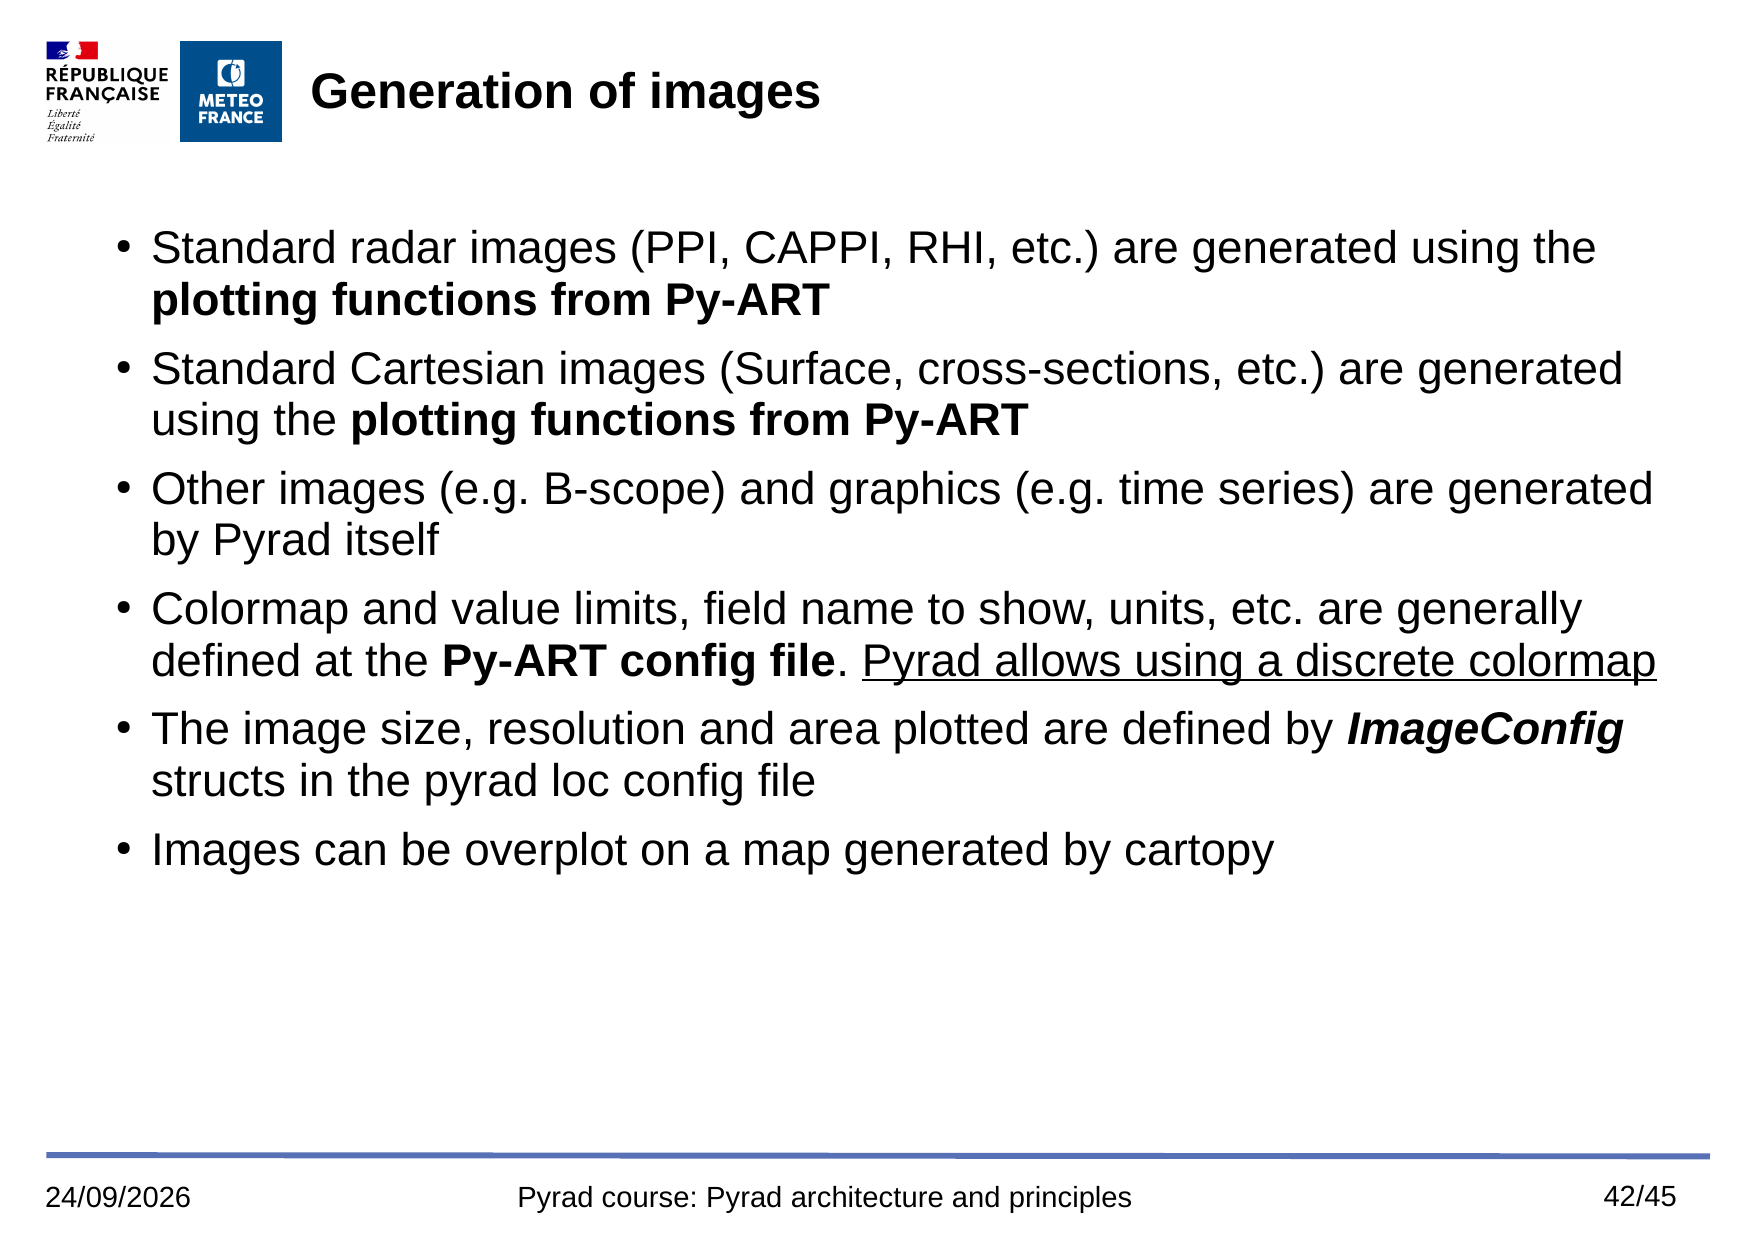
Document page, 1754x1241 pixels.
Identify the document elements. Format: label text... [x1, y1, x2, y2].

title Generation of images [310, 40, 1697, 142]
picture [180, 41, 282, 142]
picture [46, 41, 172, 142]
list Standard radar images (PPI, CAPPI, RHI, etc.) are generated using the plotting functions from Py-ART Standard Cartesian images (Surface, cross-sections, etc.) are generated using the plotting functions from Py-ART Other images (e.g. B-scope) and graphics (e.g. time series) are generated by Pyrad itself Colormap and value limits, field name to show, units, etc. are generally defined at the Py-ART config file. Pyrad allows using a discrete colormap The image size, resolution and area plotted are defined by ImageConfig structs in the pyrad loc config file Images can be overplot on a map generated by cartopy [44, 222, 1712, 1118]
